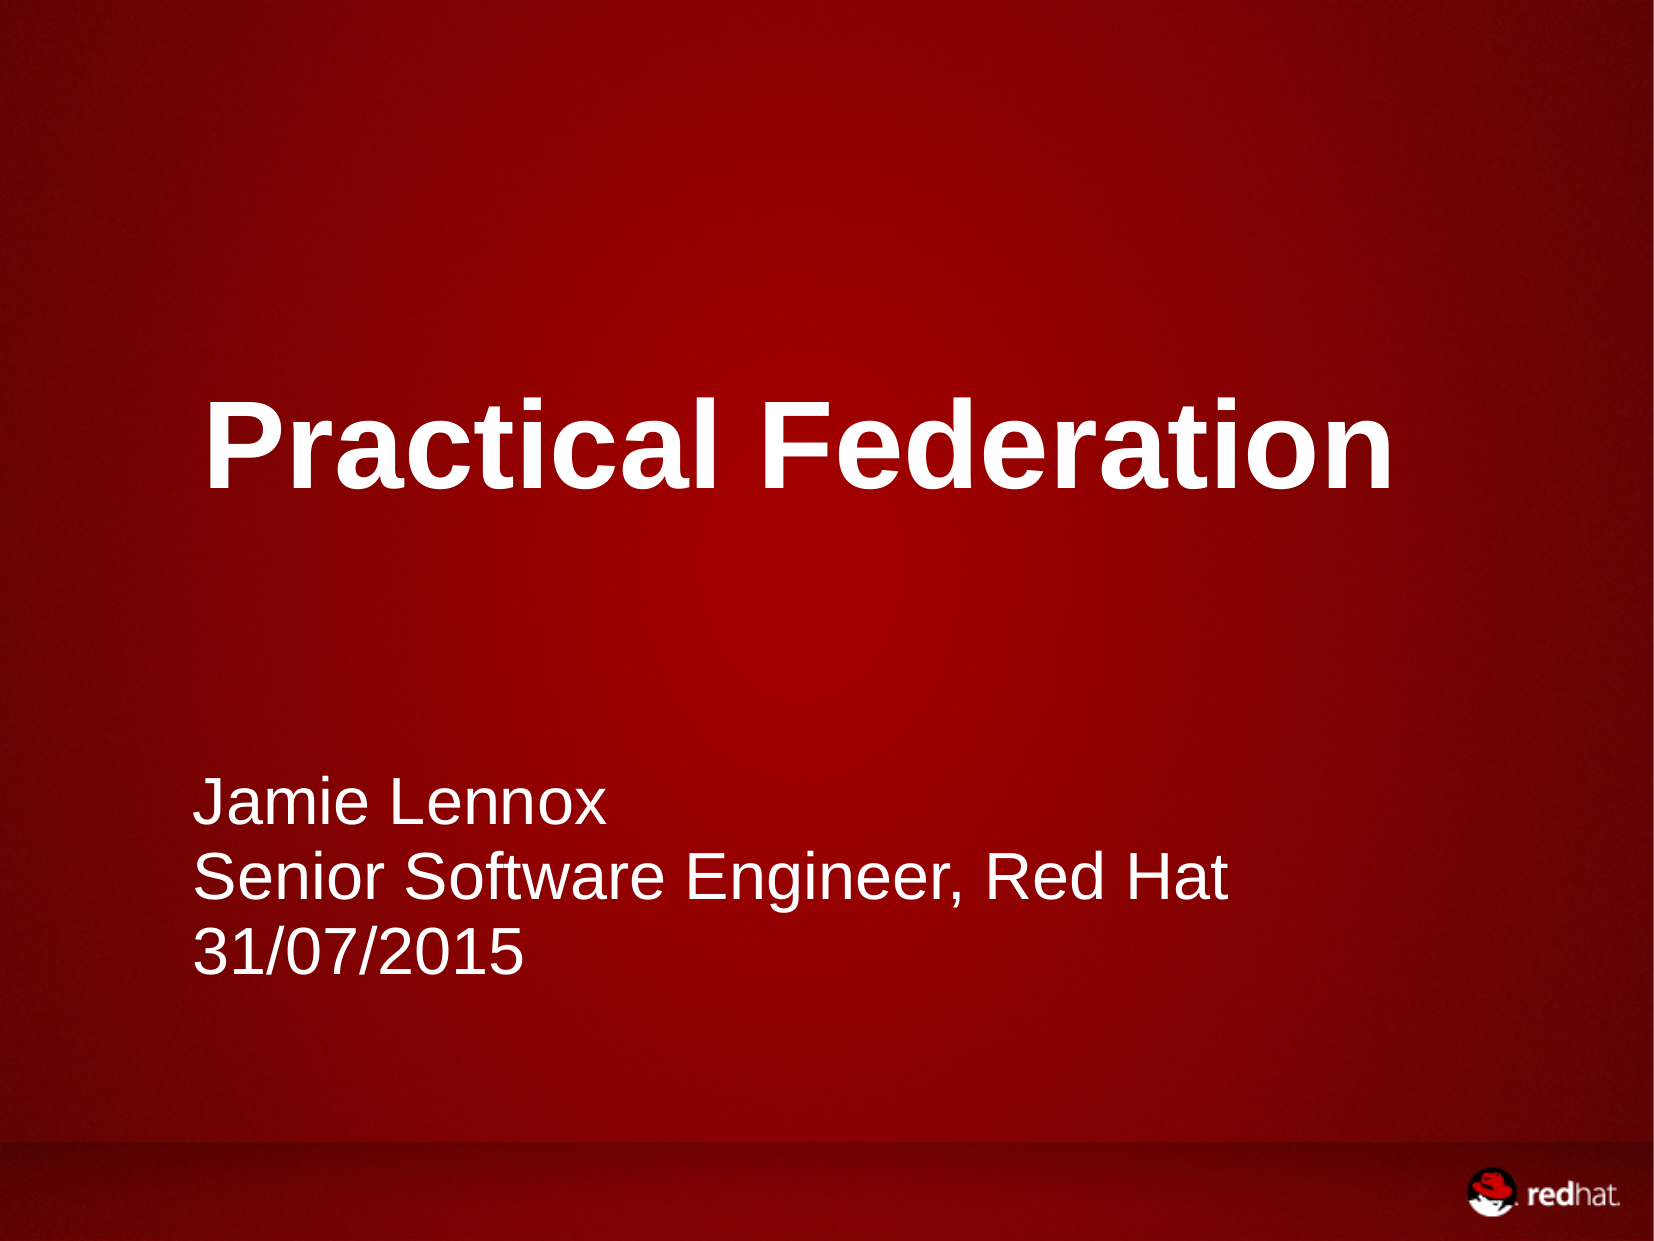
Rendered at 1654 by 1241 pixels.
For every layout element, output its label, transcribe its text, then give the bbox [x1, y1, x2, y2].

text_box Practical Federation [187, 297, 1426, 565]
text_box Jamie Lennox Senior Software Engineer, Red Hat 31/07/2015 [178, 719, 1445, 1004]
picture [0, 0, 1654, 1241]
